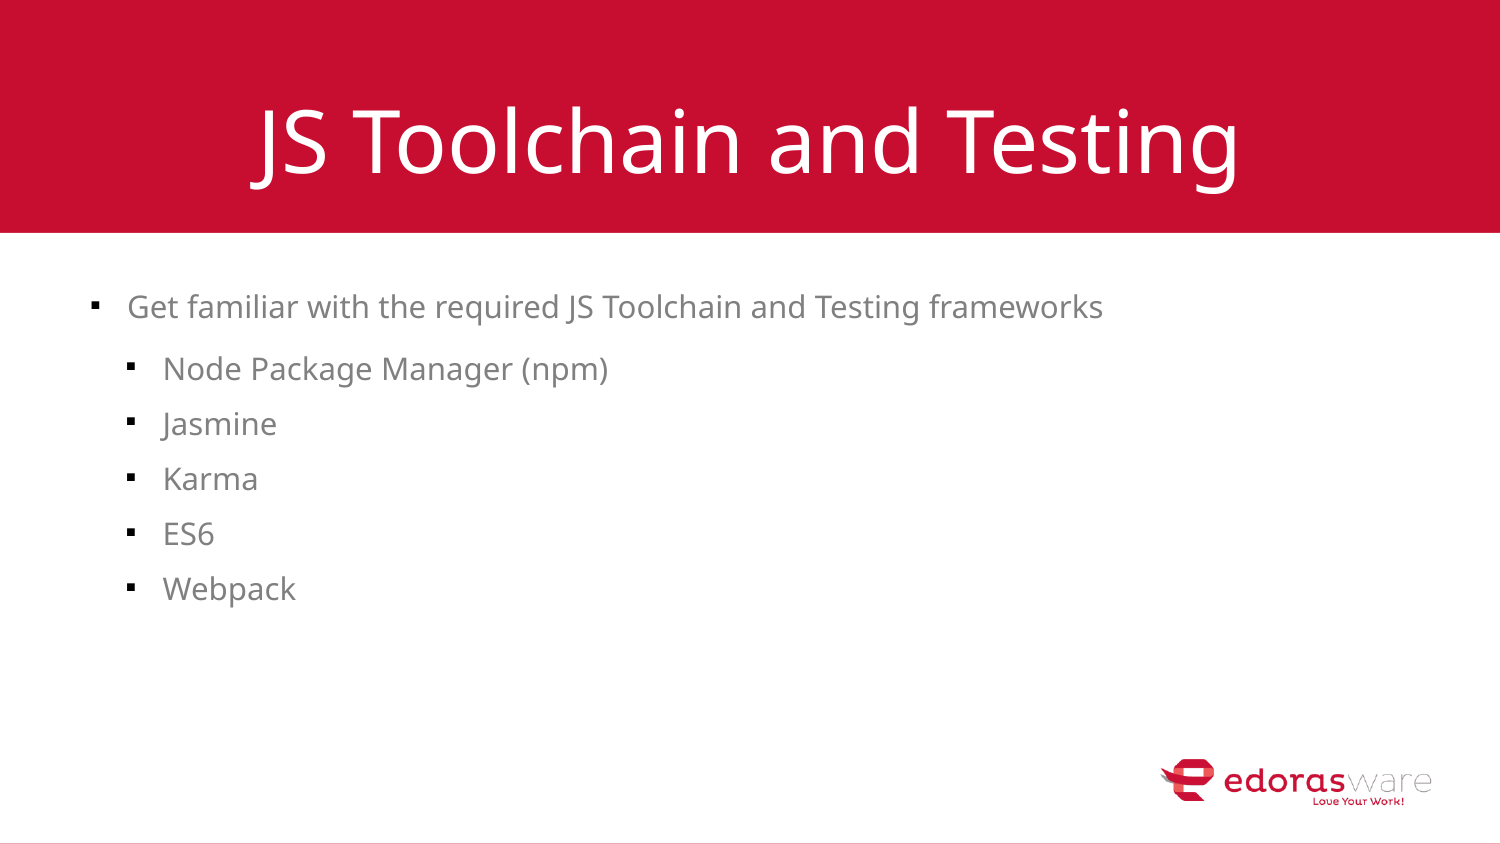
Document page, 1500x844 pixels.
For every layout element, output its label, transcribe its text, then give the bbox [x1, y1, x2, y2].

title JS Toolchain and Testing [75, 45, 1425, 233]
picture [1151, 748, 1436, 815]
list Get familiar with the required JS Toolchain and Testing frameworks Node Package Manager (npm) Jasmine Karma ES6 Webpack [41, 280, 1459, 741]
